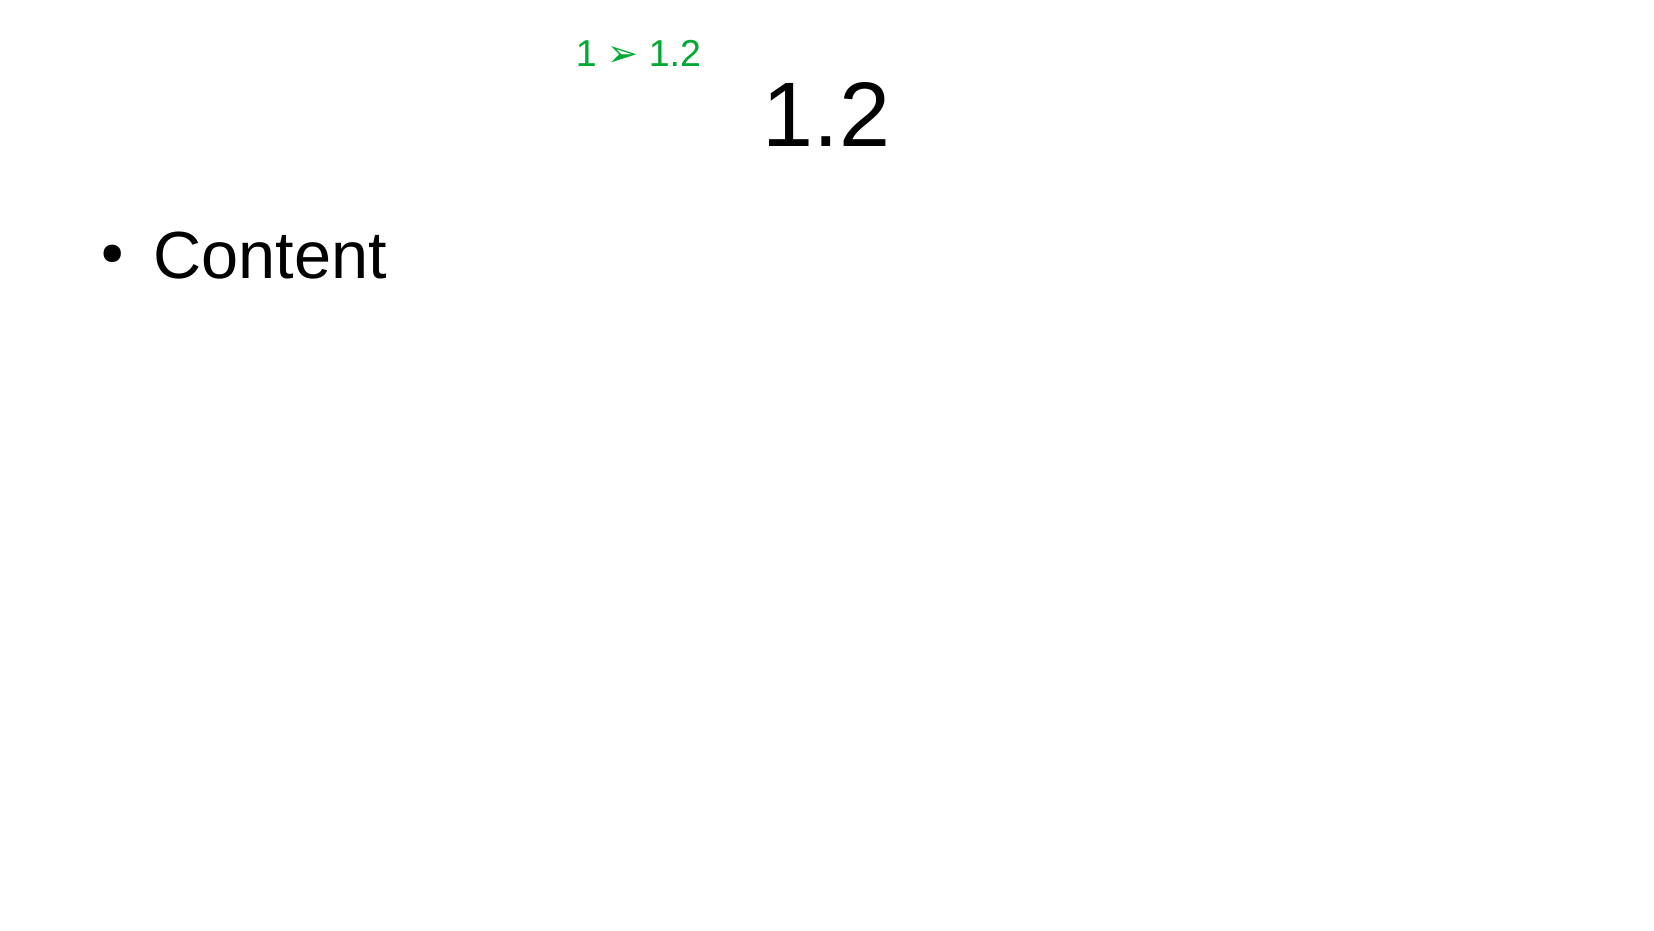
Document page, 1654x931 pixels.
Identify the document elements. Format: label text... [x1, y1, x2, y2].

list Content [82, 217, 1571, 758]
text_box 1 ➢ 1.2 [561, 24, 727, 82]
title 1.2 [82, 37, 1571, 193]
